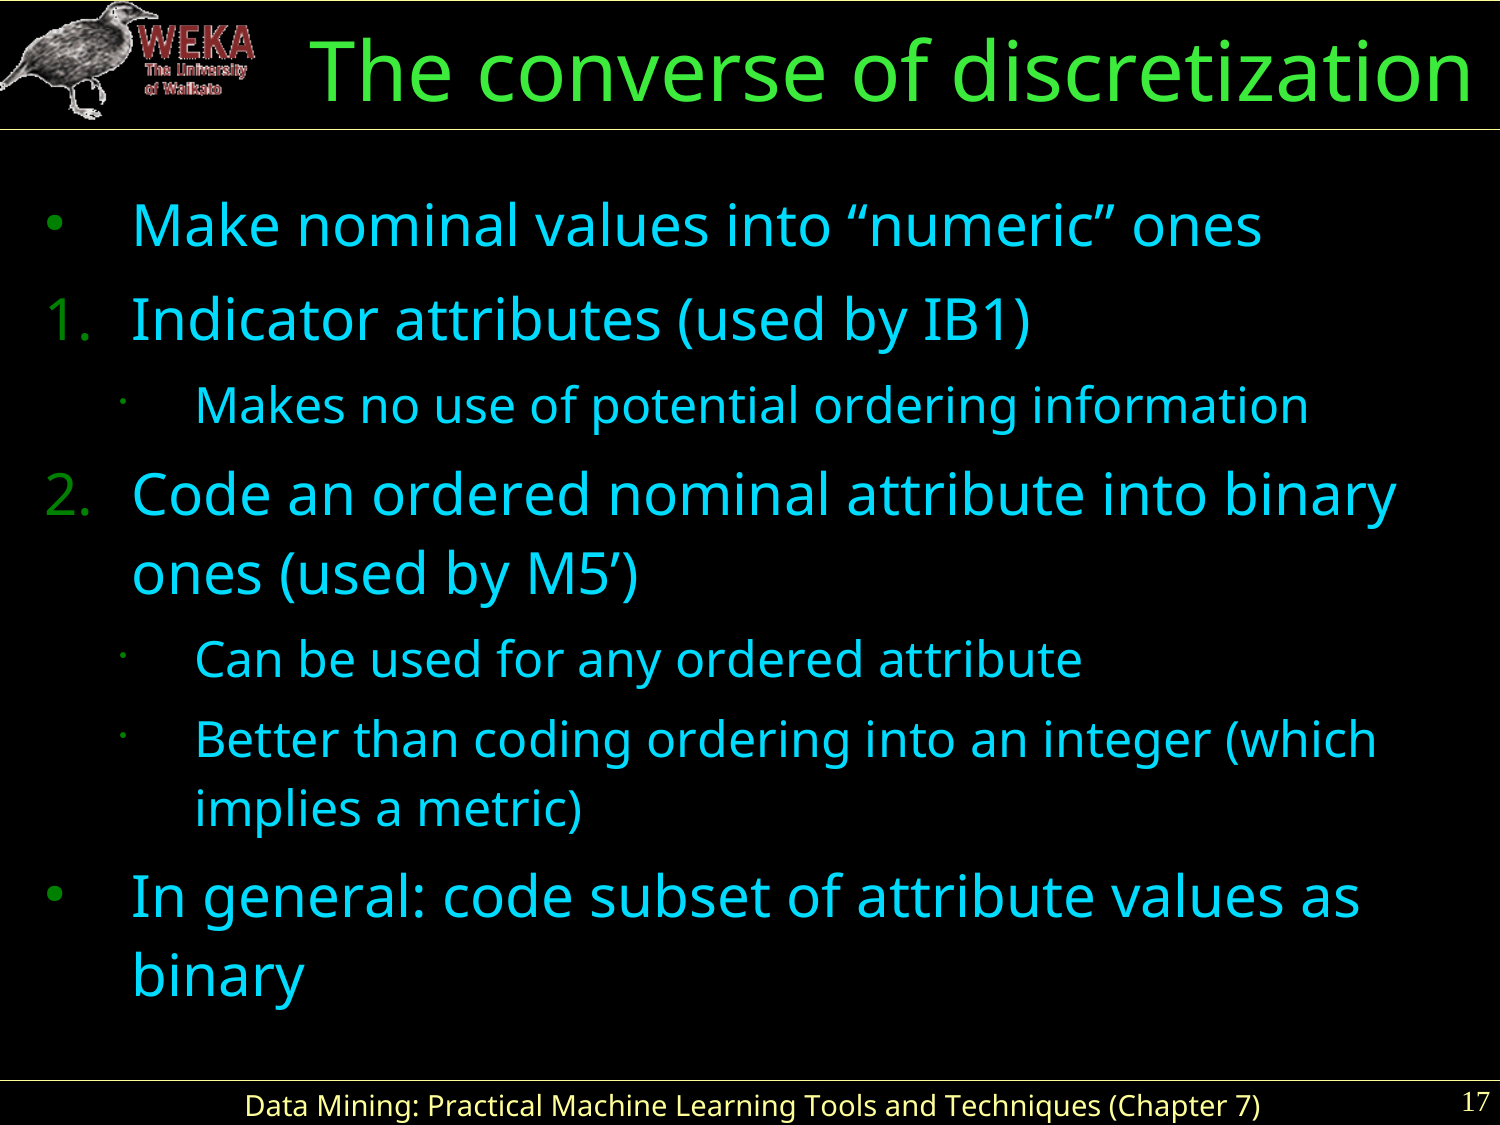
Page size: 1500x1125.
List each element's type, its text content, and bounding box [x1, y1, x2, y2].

text_box Make nominal values into “numeric” ones Indicator attributes (used by IB1) Makes no use of potential ordering information Code an ordered nominal attribute into binary ones (used by M5’) Can be used for any ordered attribute Better than coding ordering into an integer (which implies a metric) In general: code subset of attribute values as binary [29, 177, 1447, 853]
picture [0, 1, 266, 129]
title The converse of discretization [295, 0, 1500, 150]
